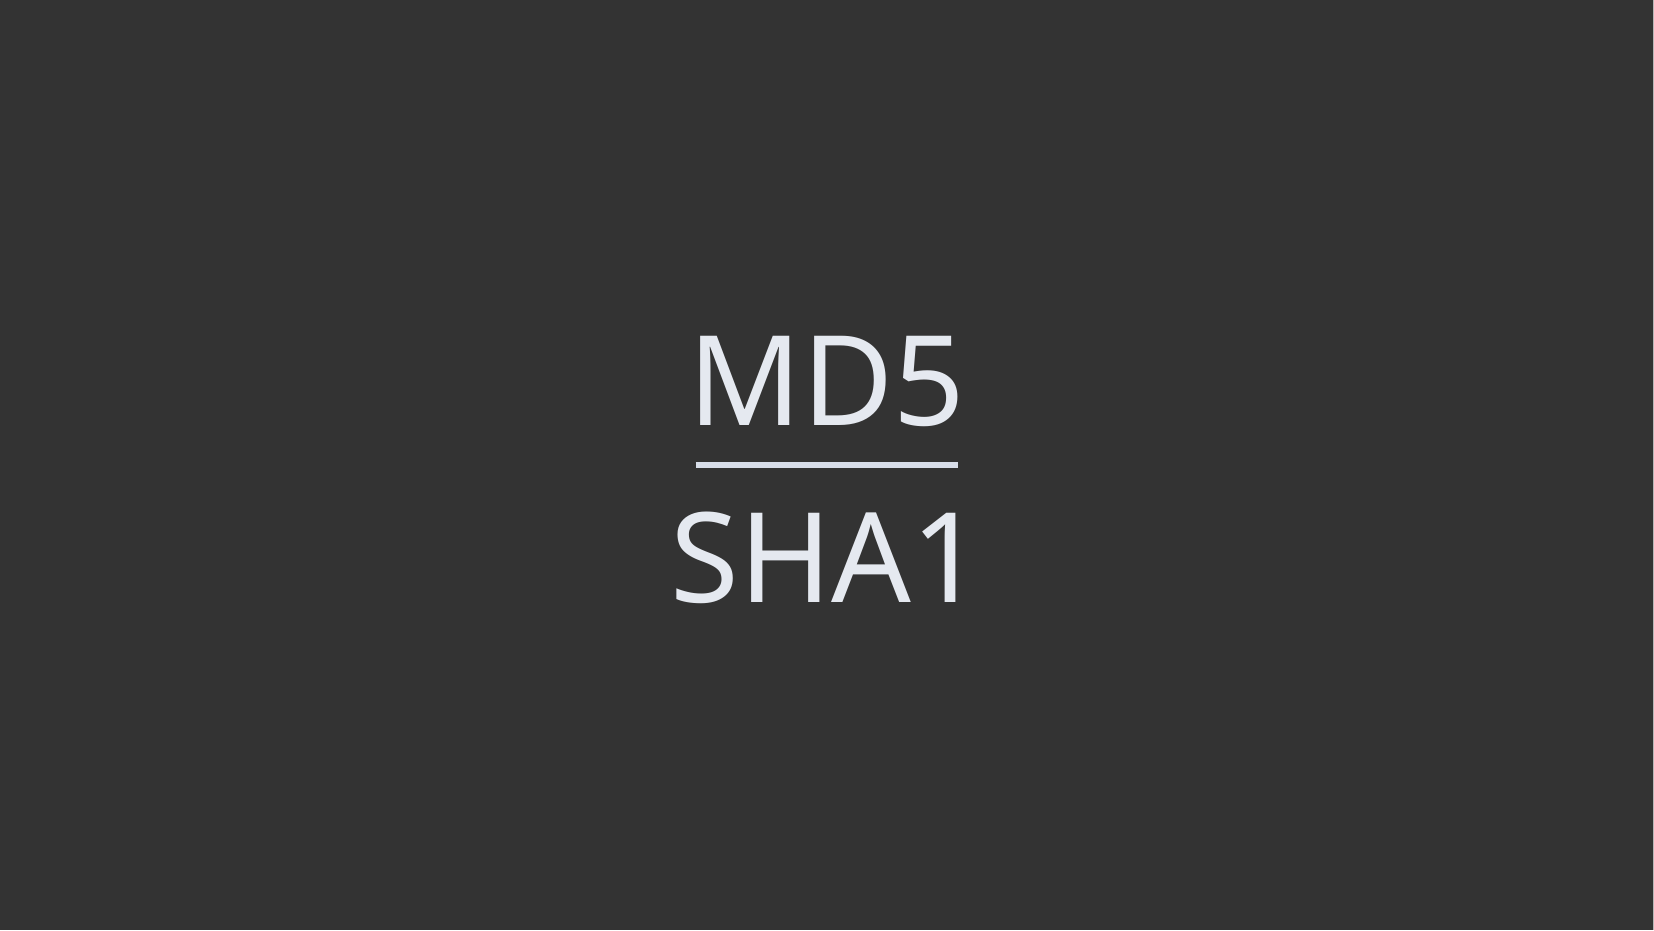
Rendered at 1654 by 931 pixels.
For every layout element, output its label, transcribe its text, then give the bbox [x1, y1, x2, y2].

text_box MD5 [358, 280, 1296, 458]
text_box SHA1 [358, 458, 1296, 650]
